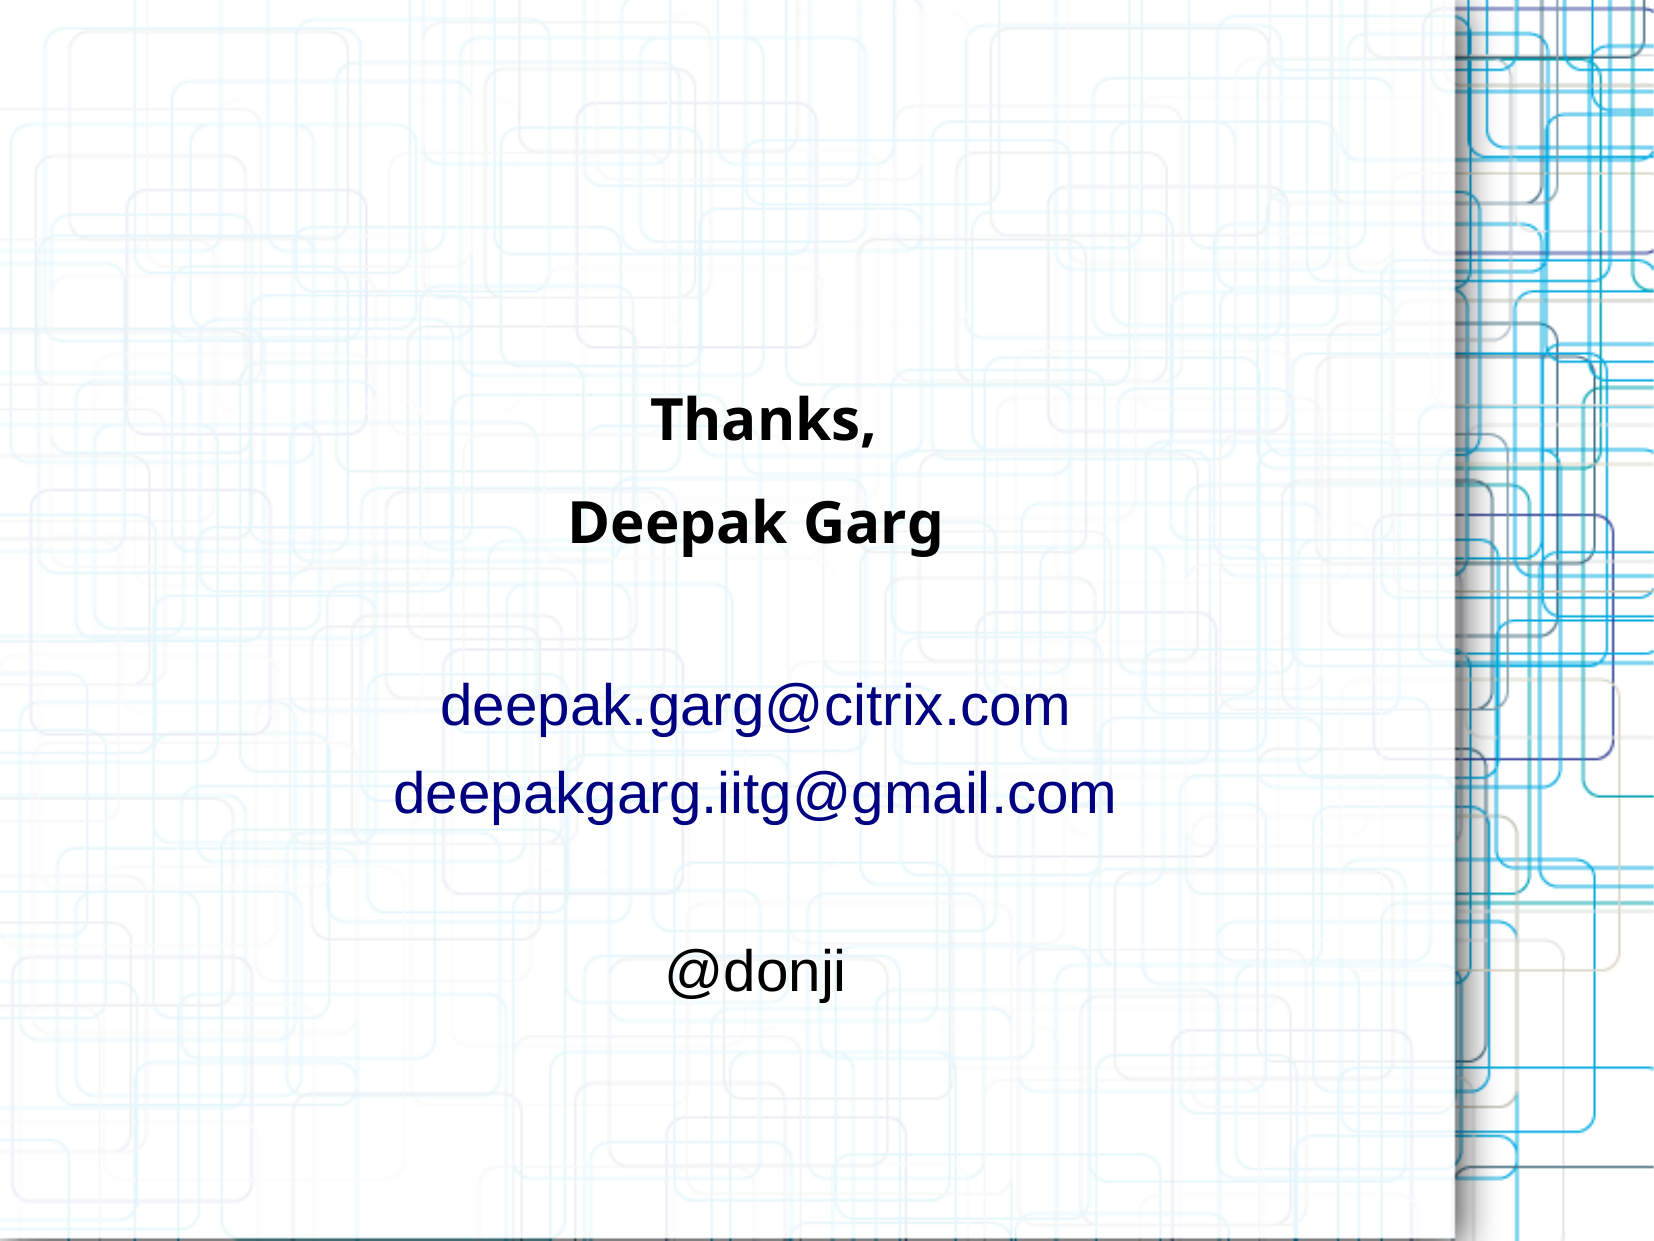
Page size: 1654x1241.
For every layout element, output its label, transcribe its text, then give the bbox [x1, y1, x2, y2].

list Thanks, Deepak Garg deepak.garg@citrix.com deepakgarg.iitg@gmail.com @donji [94, 377, 1182, 1036]
picture [0, 0, 1654, 1241]
